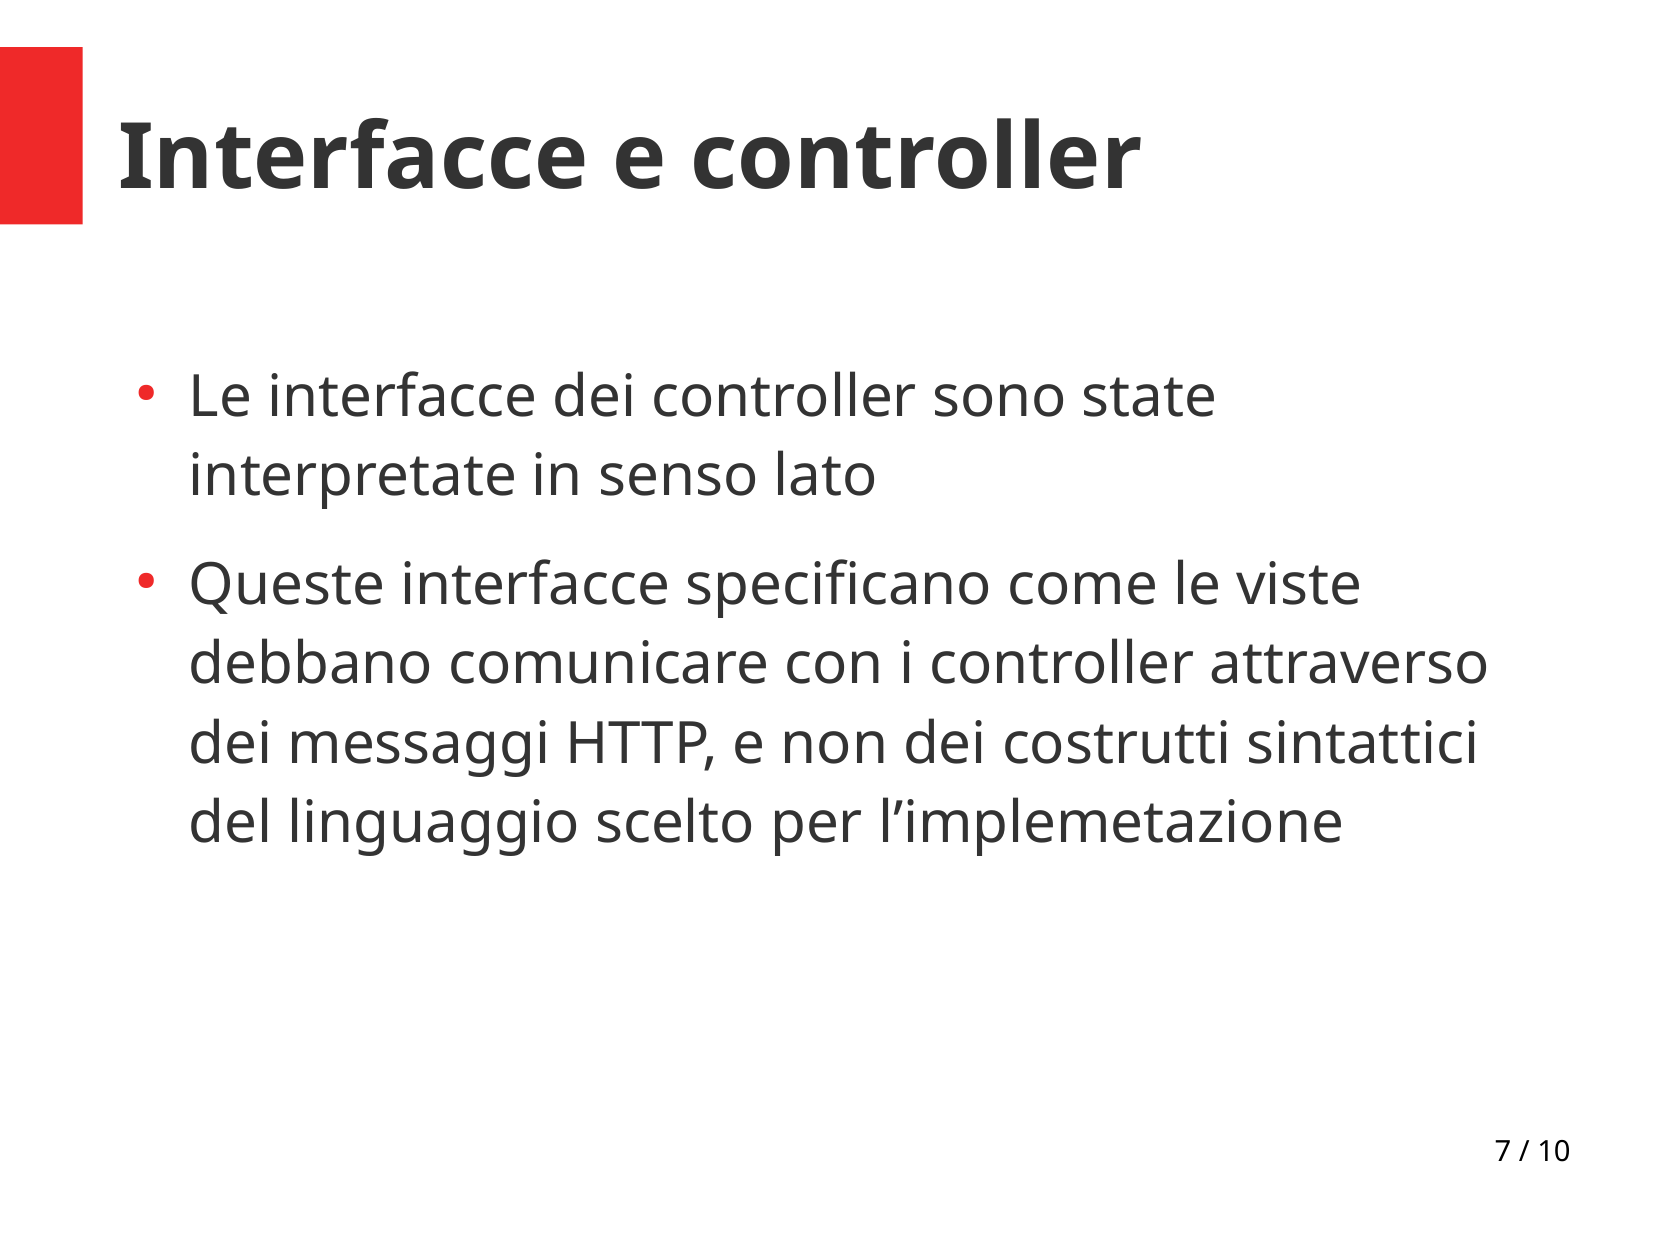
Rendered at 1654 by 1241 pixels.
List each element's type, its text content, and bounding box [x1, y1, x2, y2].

title Interfacce e controller [118, 49, 1571, 257]
list Le interfacce dei controller sono state interpretate in senso lato Queste interfacce specificano come le viste debbano comunicare con i controller attraverso dei messaggi HTTP, e non dei costrutti sintattici del linguaggio scelto per l’implemetazione [118, 354, 1536, 1074]
